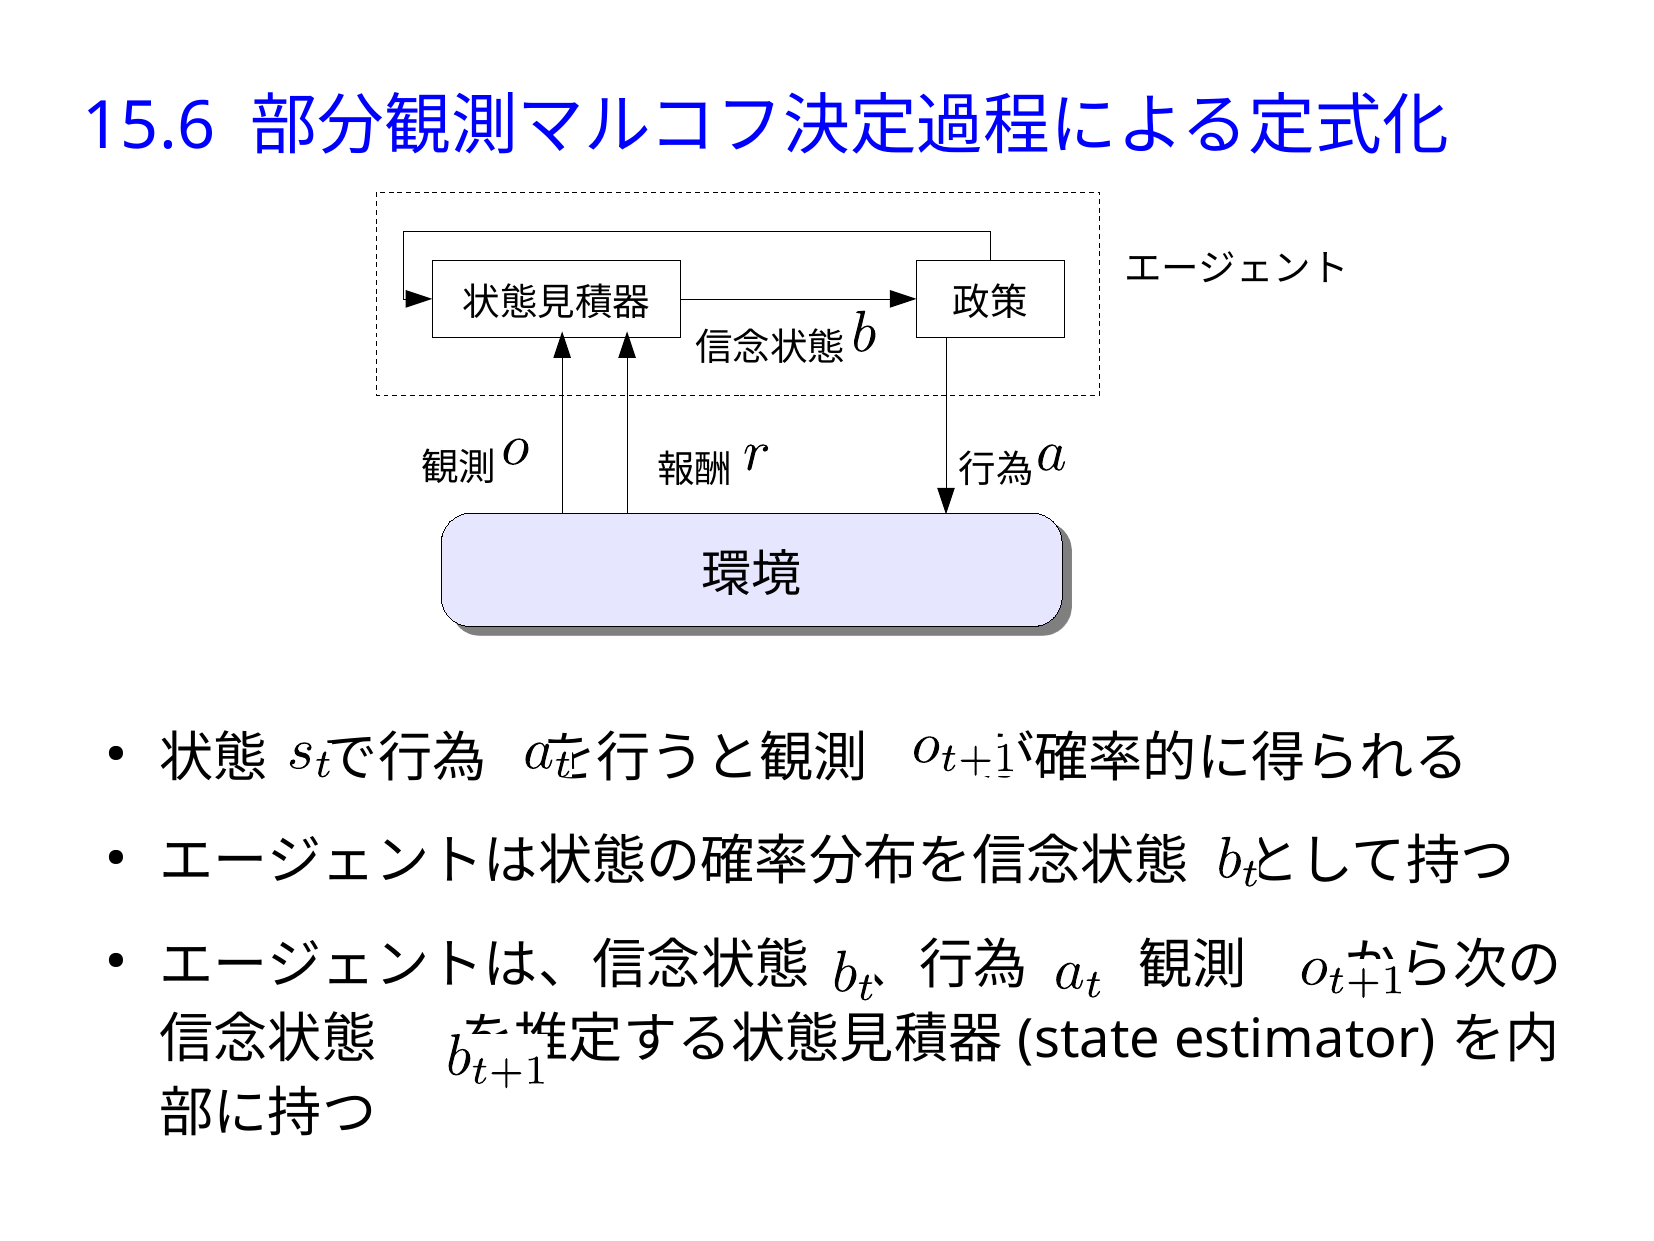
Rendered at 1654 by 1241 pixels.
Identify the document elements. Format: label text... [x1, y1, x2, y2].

text_box 行為 [943, 431, 1049, 503]
text_box 政策 [916, 260, 1065, 338]
text_box [445, 1034, 548, 1089]
text_box 観測 [406, 429, 511, 501]
text_box [911, 736, 1017, 776]
picture [853, 310, 876, 352]
text_box [1299, 958, 1405, 999]
text_box エージェント [1109, 230, 1365, 303]
picture [1038, 444, 1066, 471]
text_box 報酬 [642, 431, 748, 503]
text_box [1053, 962, 1103, 998]
text_box [1216, 836, 1260, 887]
text_box 信念状態 [680, 309, 860, 382]
text_box [831, 950, 875, 1001]
picture [744, 444, 769, 471]
title 15.6 部分観測マルコフ決定過程による定式化 [82, 49, 1571, 196]
text_box 環境 [441, 513, 1063, 627]
text_box 状態見積器 [432, 260, 681, 338]
text_box [286, 742, 333, 778]
list 状態 で行為 を行うと観測 が確率的に得られる エージェントは状態の確率分布を信念状態 として持つ エージェントは、信念状態 、行為 、観測 から次の信念状態 を推定する状態見積器(state estimator)を内部に持つ [88, 717, 1577, 1184]
picture [503, 438, 529, 465]
text_box [523, 742, 572, 778]
